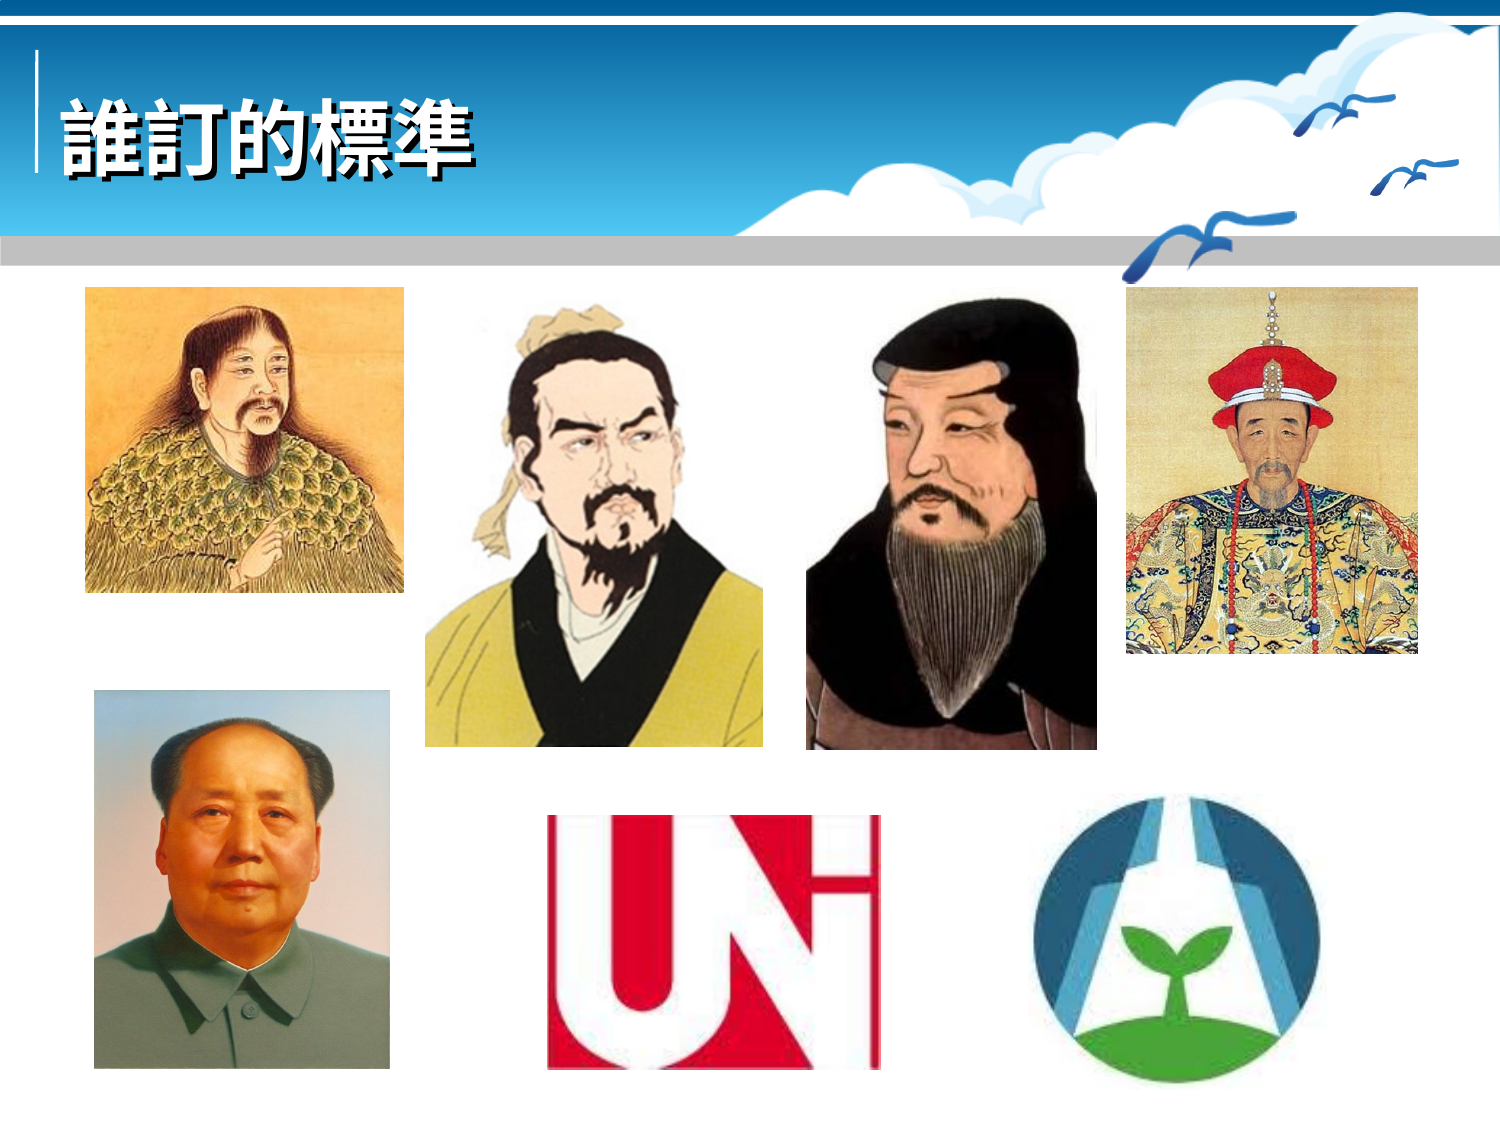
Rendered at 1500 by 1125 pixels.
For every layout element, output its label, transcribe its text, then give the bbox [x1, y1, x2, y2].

title 誰訂的標準 [59, 86, 1465, 186]
picture [94, 690, 390, 1069]
picture [730, 12, 1500, 284]
picture [85, 287, 404, 593]
picture [547, 815, 881, 1070]
picture [1126, 287, 1418, 654]
picture [806, 287, 1097, 750]
picture [1028, 793, 1327, 1090]
picture [425, 287, 763, 747]
